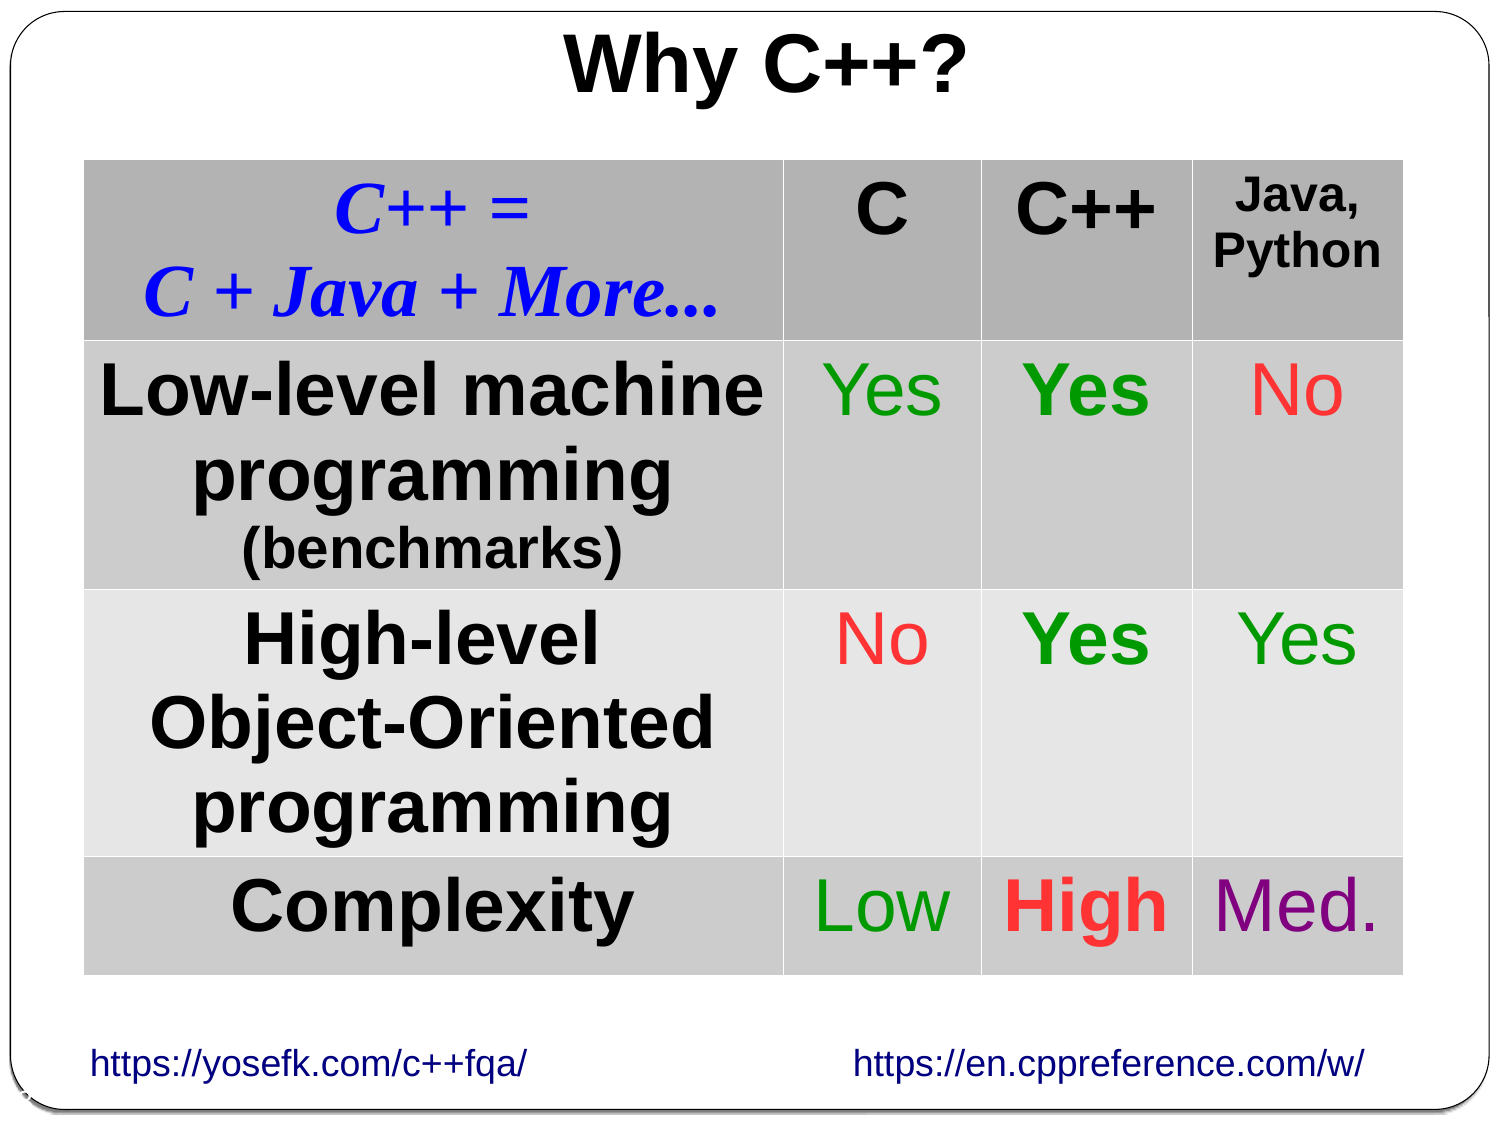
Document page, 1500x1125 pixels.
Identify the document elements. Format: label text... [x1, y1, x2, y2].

text_box https://yosefk.com/c++fqa/ [75, 1035, 618, 1092]
text_box Why C++? [548, 10, 985, 212]
table_header C++ [982, 160, 1192, 340]
table_cell No [1193, 341, 1403, 589]
table_header Java, Python [1193, 160, 1403, 340]
table_cell Low [784, 857, 981, 975]
table_cell Yes [982, 590, 1192, 856]
table_cell Med. [1193, 857, 1403, 975]
table_header C [784, 212, 981, 340]
table_cell Yes [784, 341, 981, 589]
table_cell No [784, 590, 981, 856]
table_cell Yes [982, 341, 1192, 589]
table_cell Low-level machine programming (benchmarks) [84, 341, 783, 589]
slide_number <number> [0, 1074, 50, 1125]
table_header C++ = C + Java + More... [84, 160, 783, 340]
table_cell High [982, 857, 1192, 975]
table_cell Complexity [84, 857, 783, 975]
table_cell Yes [1193, 590, 1403, 856]
table_cell High-level Object-Oriented programming [84, 590, 783, 856]
text_box https://en.cppreference.com/w/ [838, 1035, 1381, 1092]
